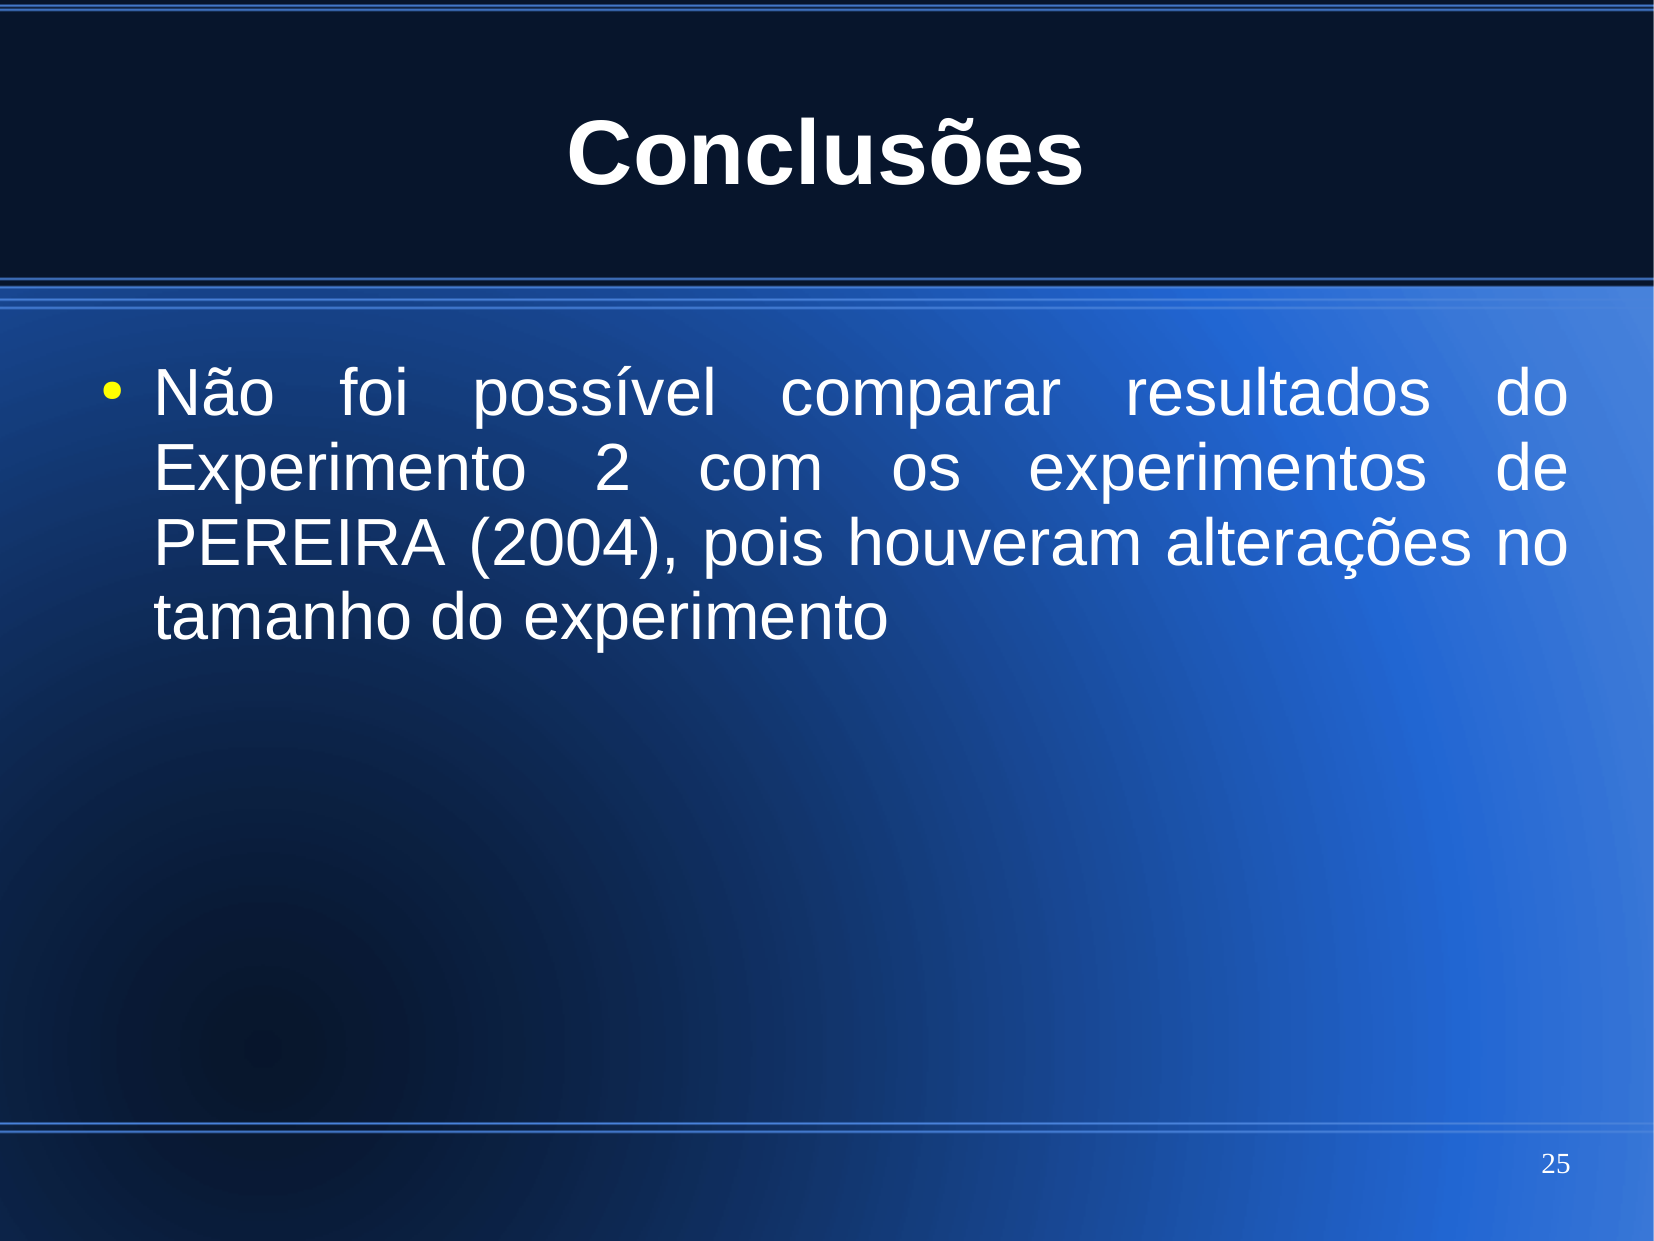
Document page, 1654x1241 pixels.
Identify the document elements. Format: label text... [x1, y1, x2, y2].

picture [0, 0, 1654, 1241]
list Não foi possível comparar resultados do Experimento 2 com os experimentos de PEREIRA (2004), pois houveram alterações no tamanho do experimento [82, 355, 1571, 1075]
title Conclusões [82, 49, 1571, 257]
